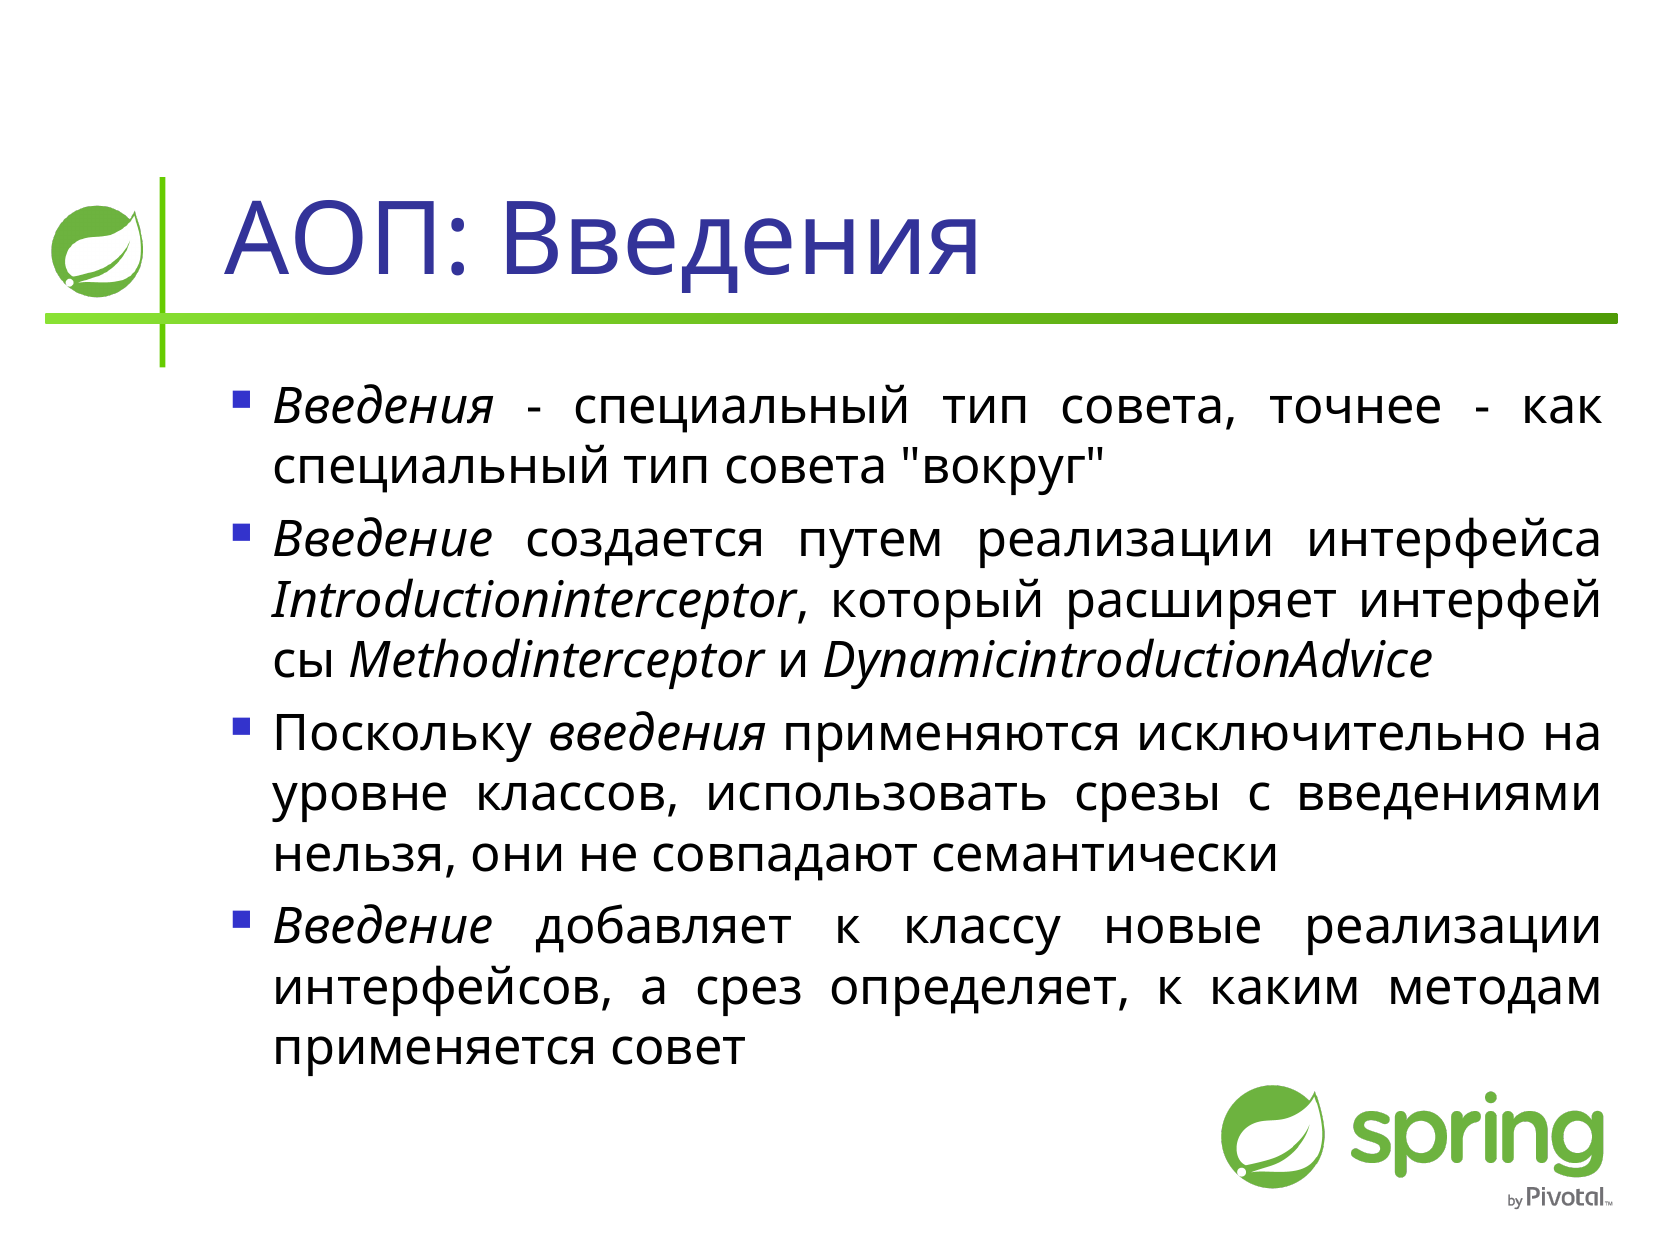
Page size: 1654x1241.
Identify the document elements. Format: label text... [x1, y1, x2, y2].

picture [1216, 1109, 1618, 1212]
list Введения - специальный тип совета, точнее - как специальный тип совета "вокруг" Введение создается путем реа­лизации интерфейса Introductioninterceptor, который расширяет интерфей­сы Methodinterceptor и DynamicintroductionAdvice Поскольку введения применяются исключительно на уровне классов, использовать срезы с введениями нельзя, они не совпадают се­мантически Введение добавляет к классу новые реализации интерфейсов, а срез определяет, к каким методам применяется совет [213, 364, 1620, 1109]
title АОП: Введения [208, 38, 1618, 304]
